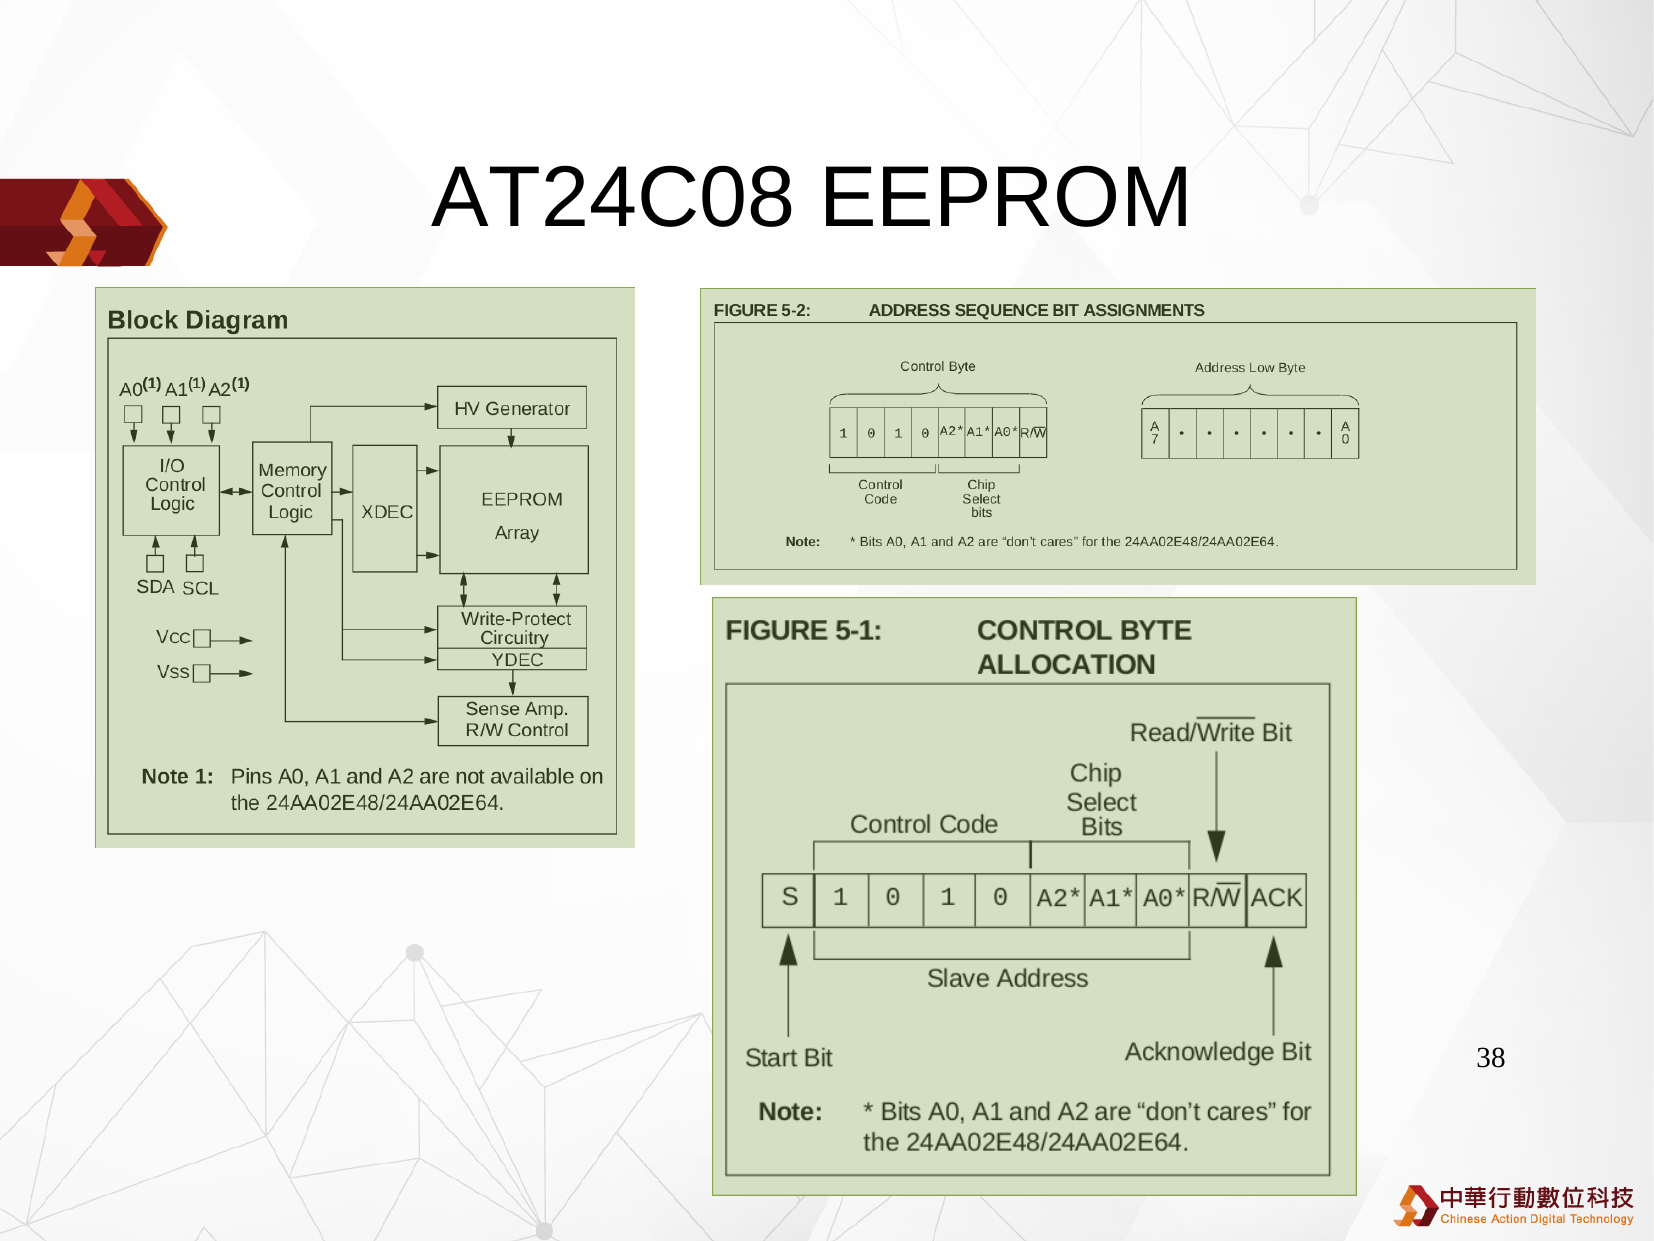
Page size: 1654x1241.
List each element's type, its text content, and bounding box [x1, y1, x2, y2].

picture [0, 0, 1654, 1241]
title AT24C08 EEPROM [118, 112, 1506, 281]
